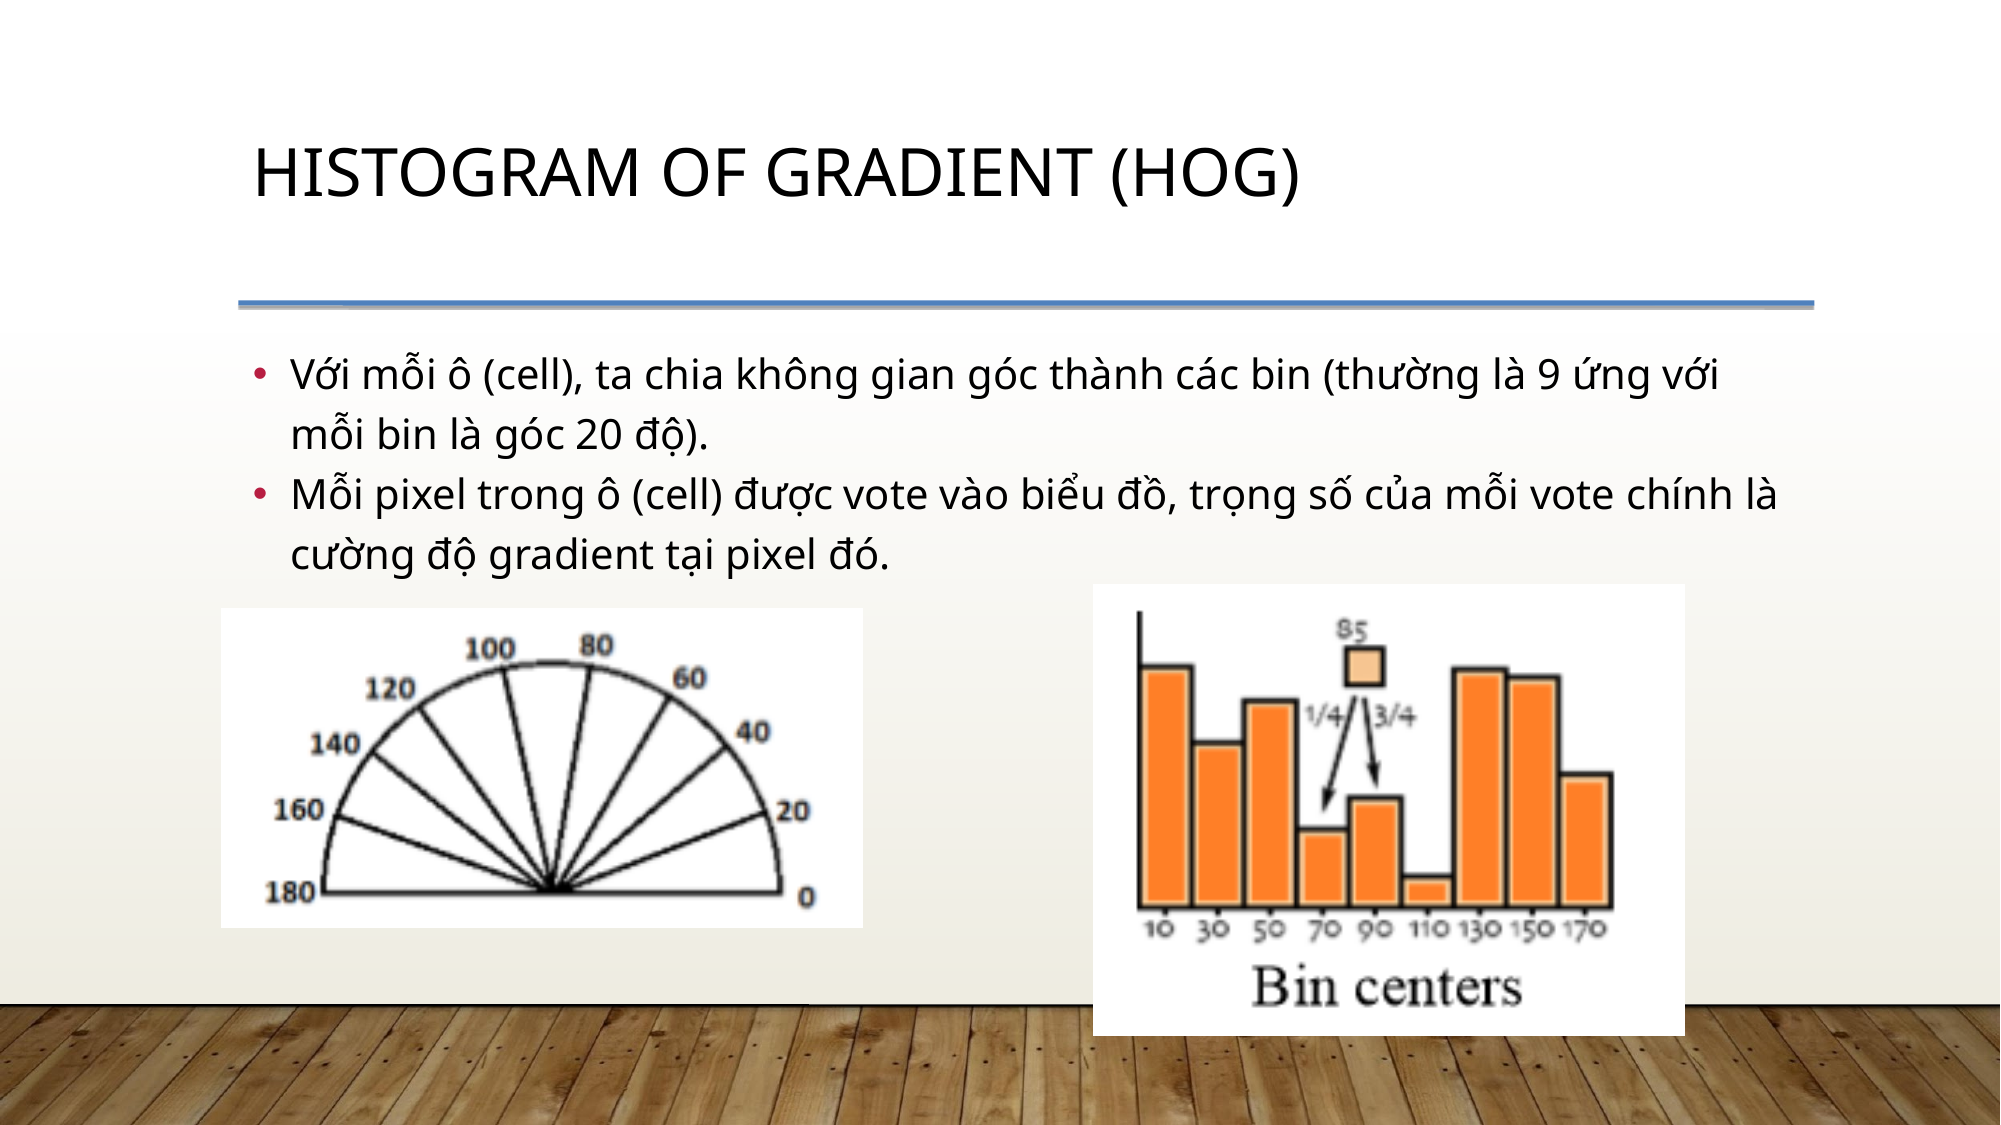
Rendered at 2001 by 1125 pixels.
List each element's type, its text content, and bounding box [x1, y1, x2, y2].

picture [221, 608, 863, 928]
text_box HISTOGRAM OF GRADIENT (HOG) [238, 131, 1814, 304]
picture [0, 584, 2000, 1125]
text_box Với mỗi ô (cell), ta chia không gian góc thành các bin (thường là 9 ứng với mỗi bin là góc 20 độ). Mỗi pixel trong ô (cell) được vote vào biểu đồ, trọng số của mỗi vote chính là cường độ gradient tại pixel đó. [238, 330, 1814, 897]
